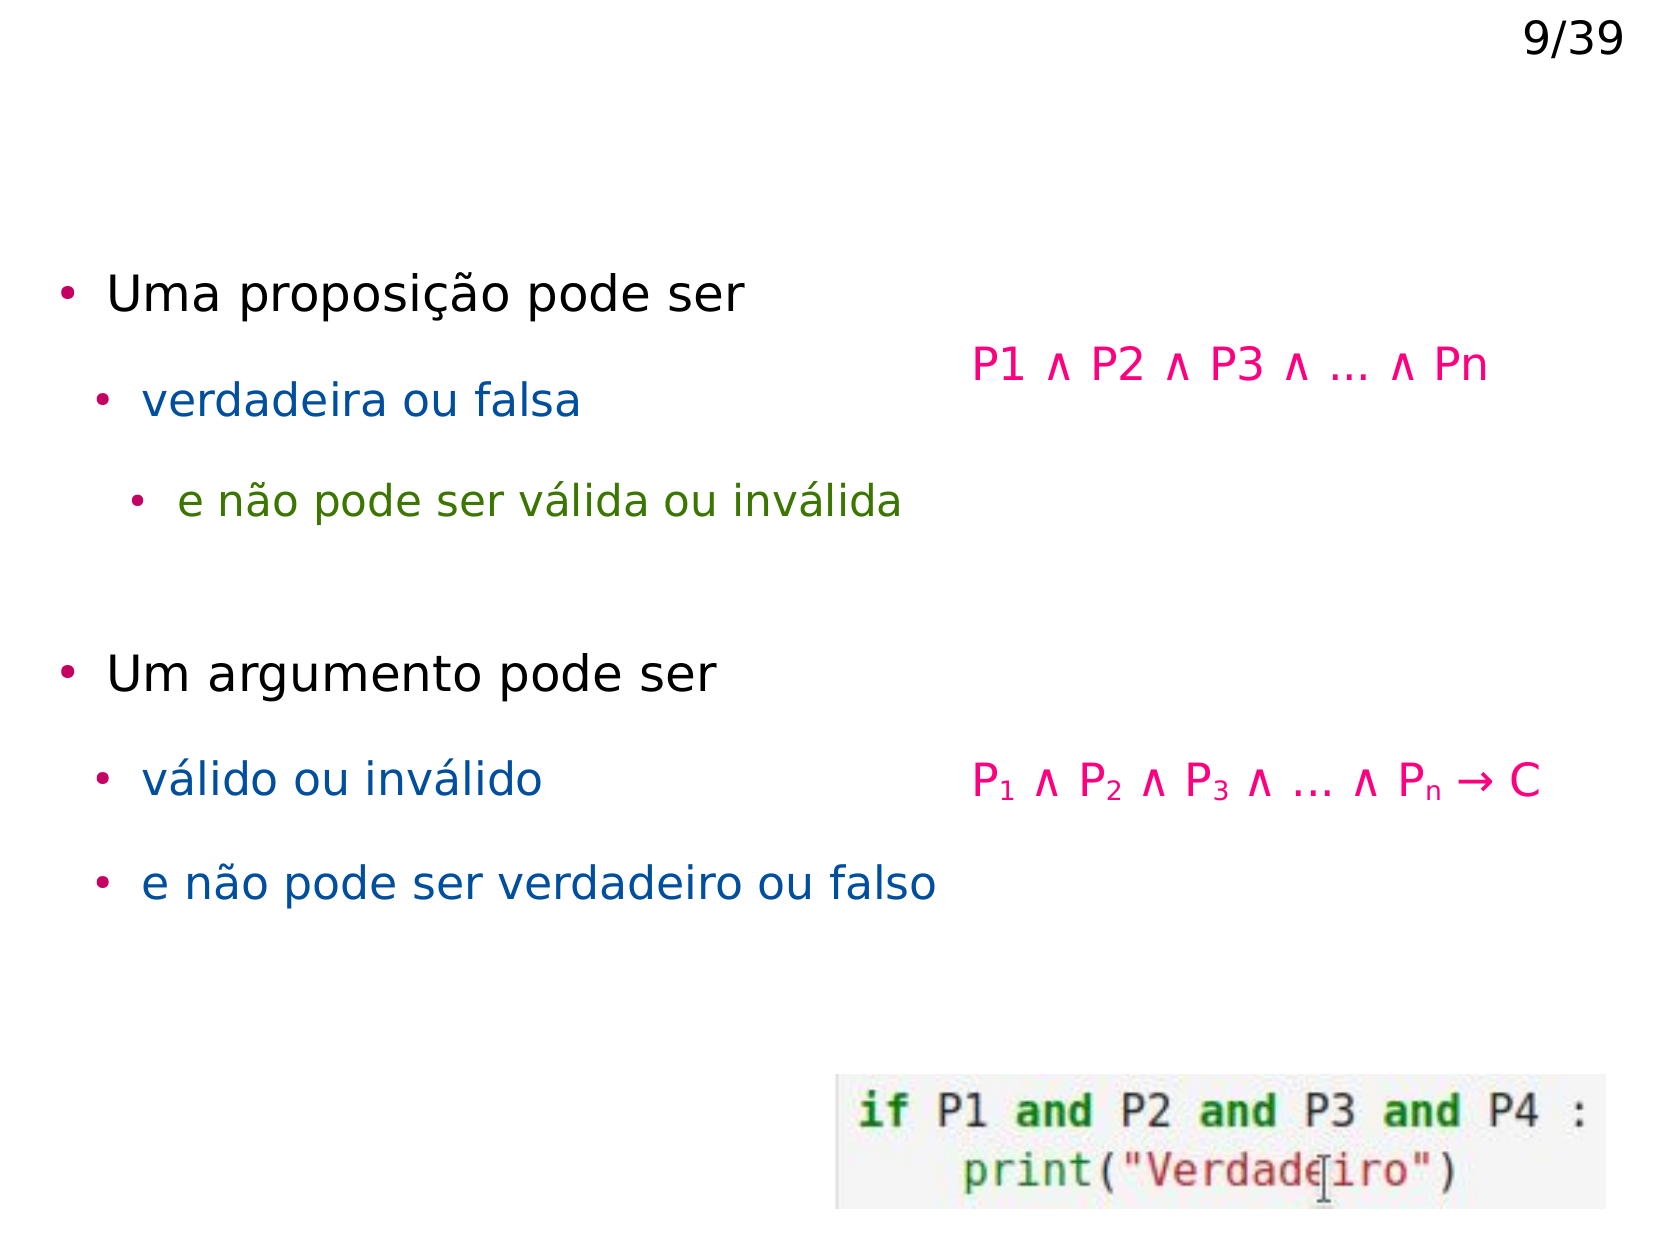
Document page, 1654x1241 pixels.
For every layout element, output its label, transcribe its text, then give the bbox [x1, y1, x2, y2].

picture [803, 1074, 1606, 1209]
list Uma proposição pode ser verdadeira ou falsa e não pode ser válida ou inválida Um argumento pode ser válido ou inválido e não pode ser verdadeiro ou falso [59, 236, 1625, 1211]
text_box P1 ∧ P2 ∧ P3 ∧ ... ∧ Pn [956, 330, 1607, 402]
text_box P1 ∧ P2 ∧ P3 ∧ ... ∧ Pn → C [956, 720, 1607, 815]
